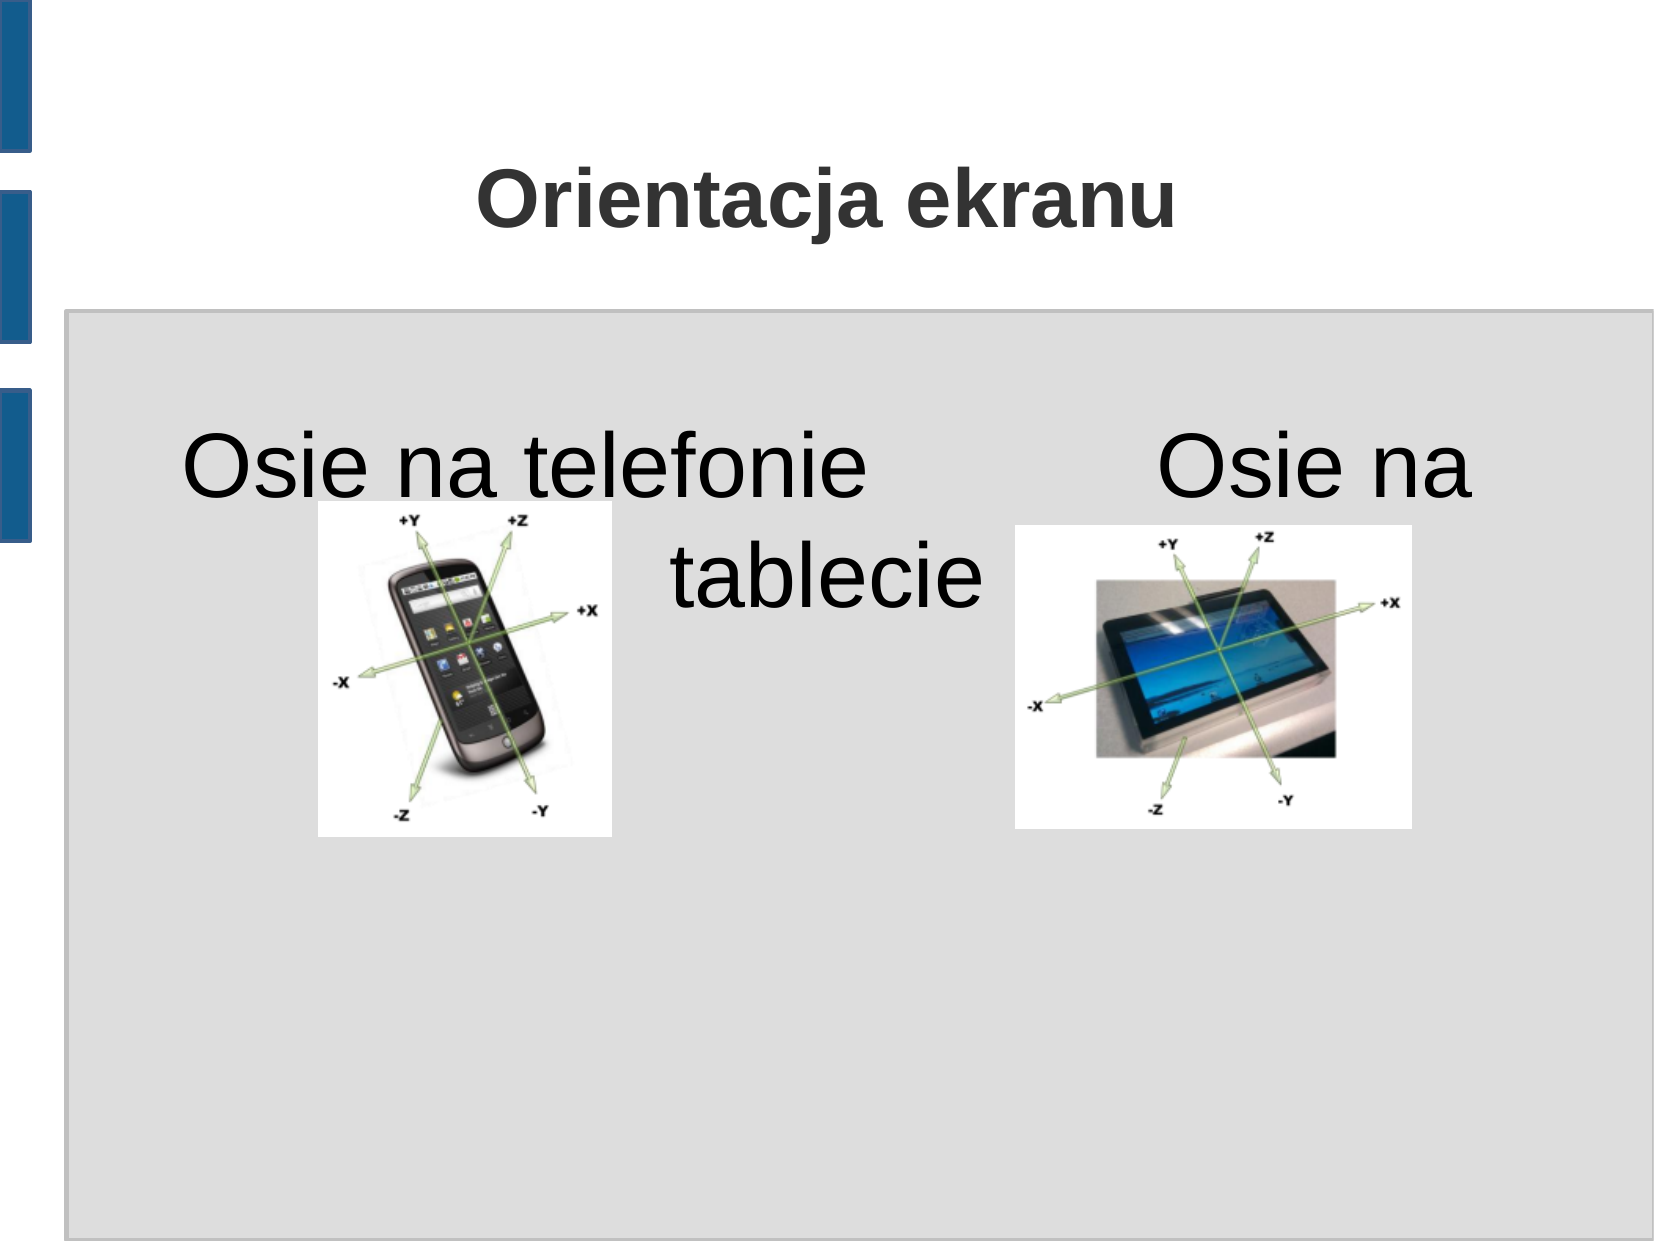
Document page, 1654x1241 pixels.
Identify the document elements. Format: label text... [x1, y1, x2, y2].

title Orientacja ekranu [121, 91, 1534, 299]
picture [318, 501, 612, 837]
picture [1015, 525, 1412, 829]
title Osie na telefonie Osie na tablecie [121, 344, 1534, 1127]
